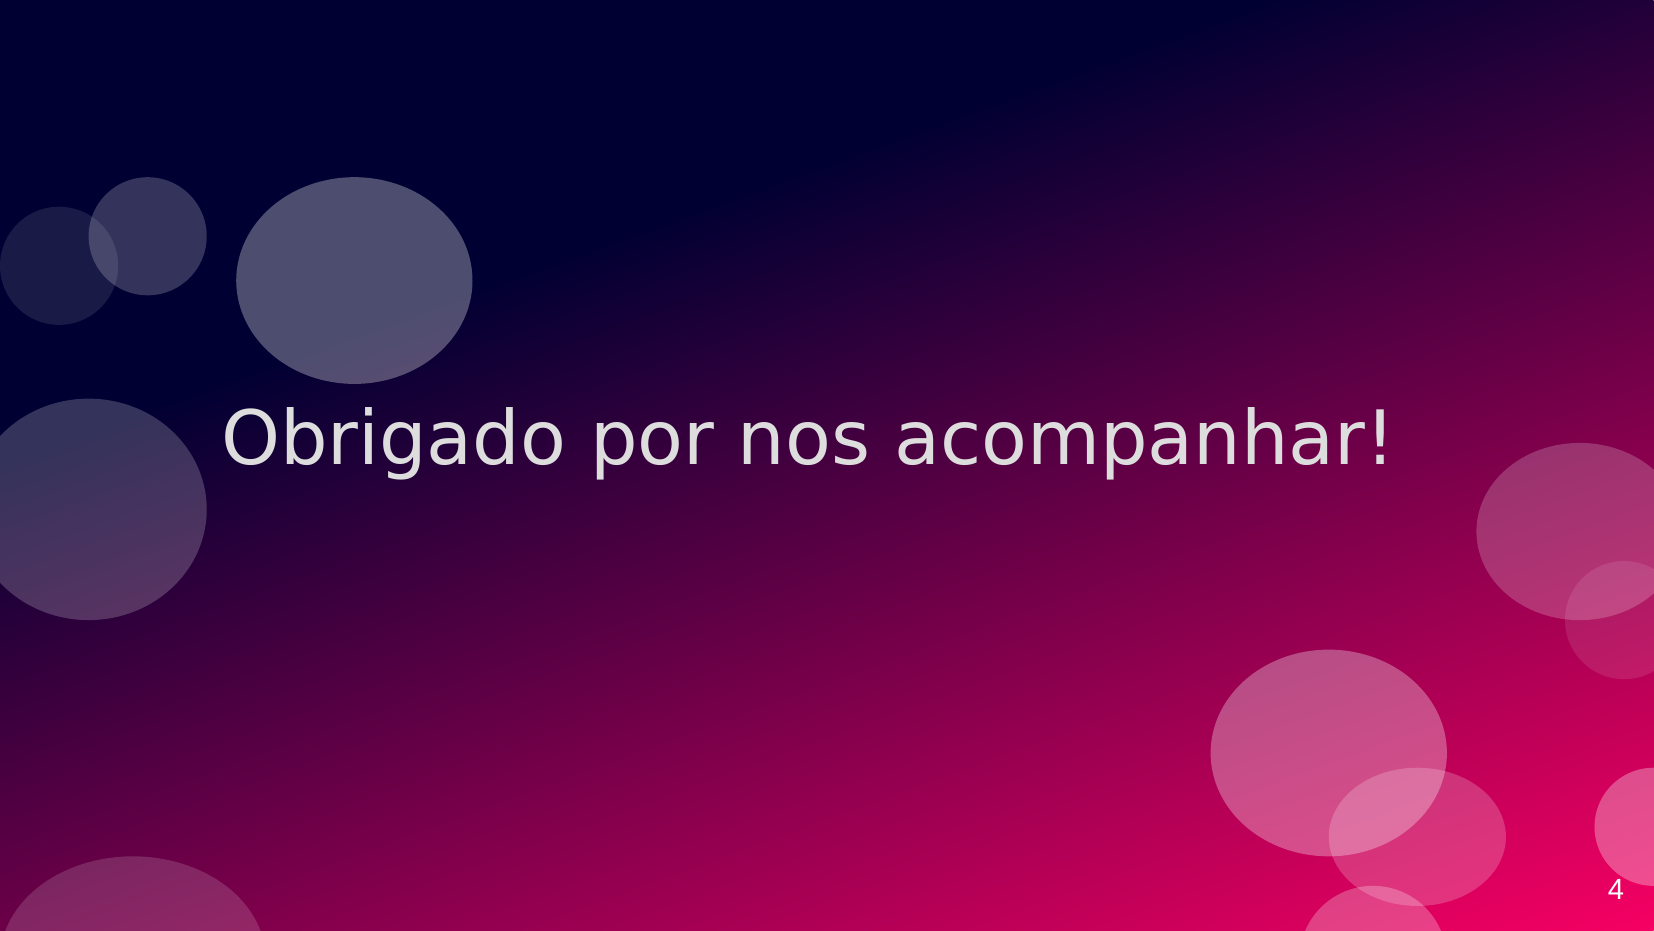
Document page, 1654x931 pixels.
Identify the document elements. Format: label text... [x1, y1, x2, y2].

text_box Obrigado por nos acompanhar! [206, 387, 1565, 621]
